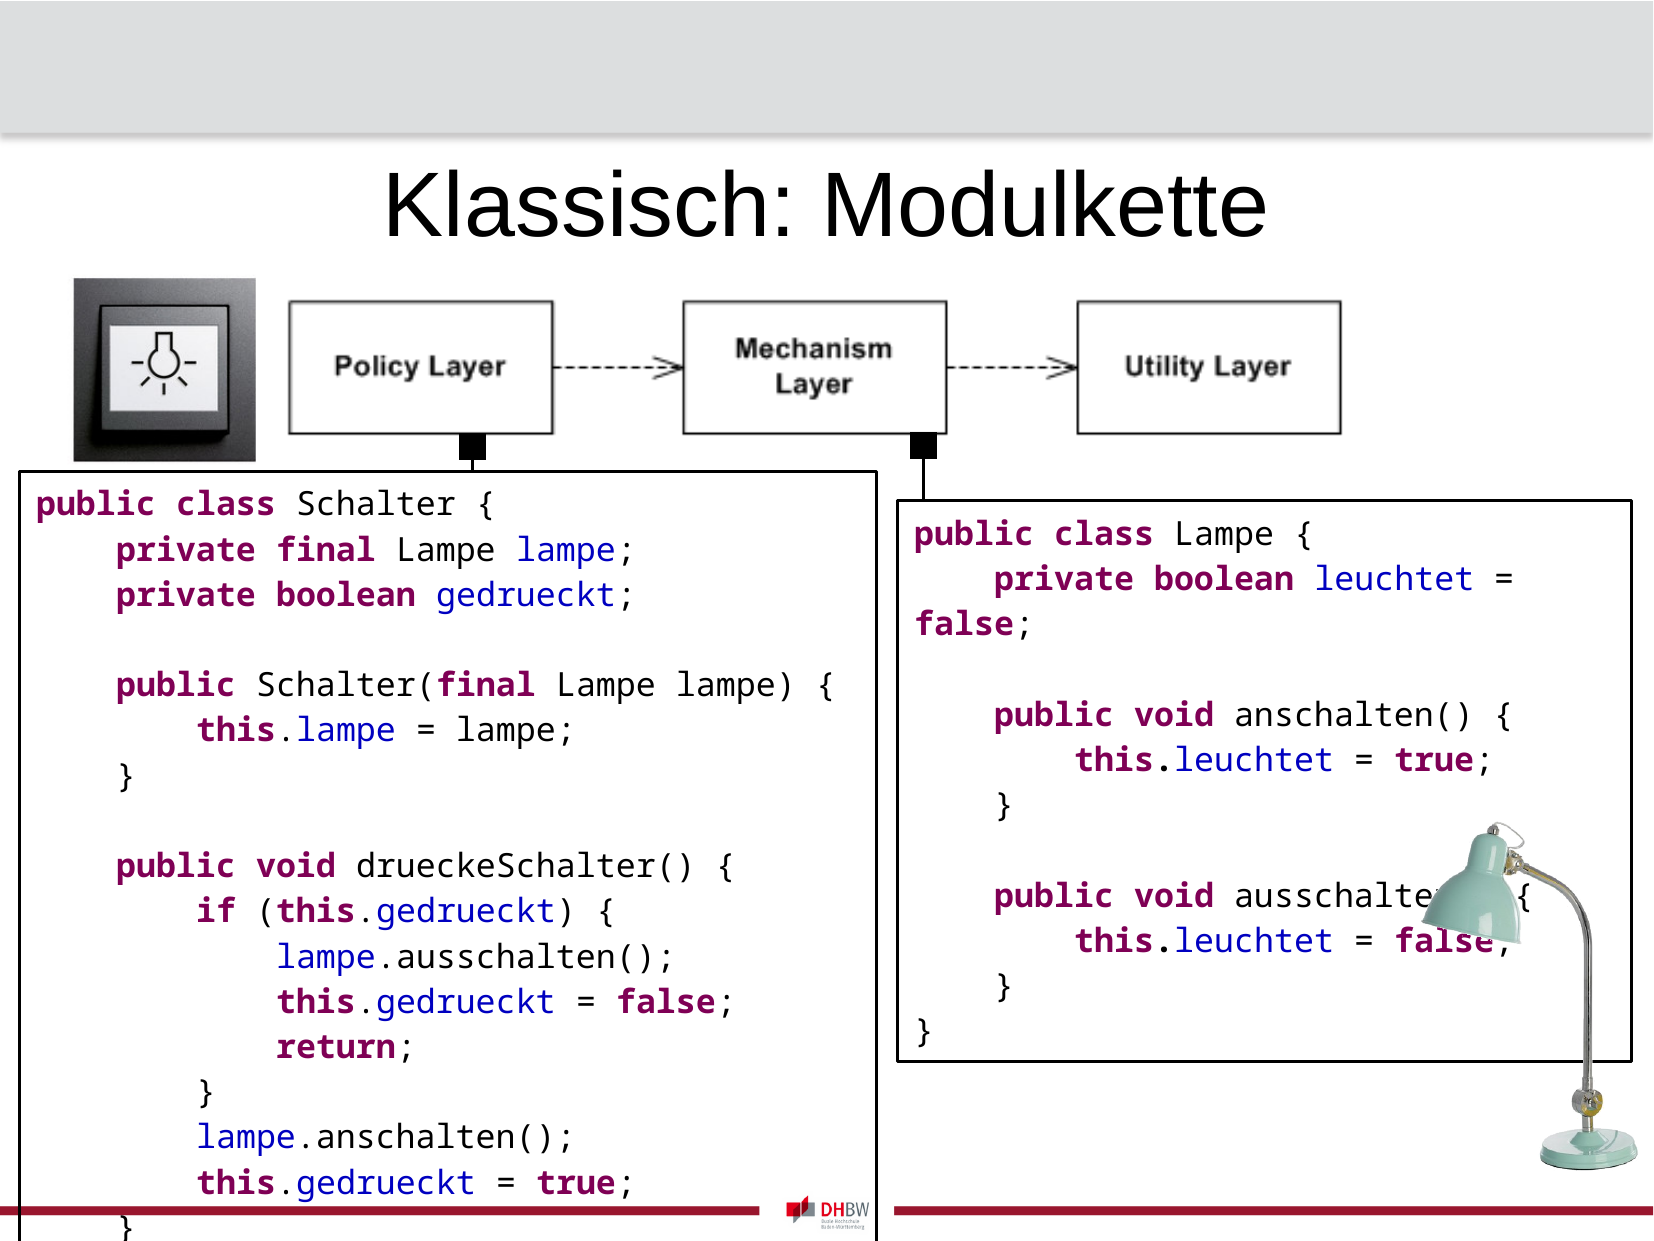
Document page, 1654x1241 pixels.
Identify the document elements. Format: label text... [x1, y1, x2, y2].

picture [341, 1187, 350, 1192]
text_box public class Schalter { private final Lampe lampe; private boolean gedrueckt; public Schalter(final Lampe lampe) { this.lampe = lampe; } public void drueckeSchalter() { if (this.gedrueckt) { lampe.ausschalten(); this.gedrueckt = false; return; } lampe.anschalten(); this.gedrueckt = true; } } [19, 471, 877, 1187]
title Klassisch: Modulkette [82, 49, 1571, 257]
picture [0, 1, 1654, 1237]
picture [21, 1187, 875, 1237]
picture [301, 1187, 310, 1192]
picture [380, 1187, 389, 1192]
text_box public class Lampe { private boolean leuchtet = false; public void anschalten() { this.leuchtet = true; } public void ausschalten() { this.leuchtet = false; } } [897, 500, 1632, 947]
